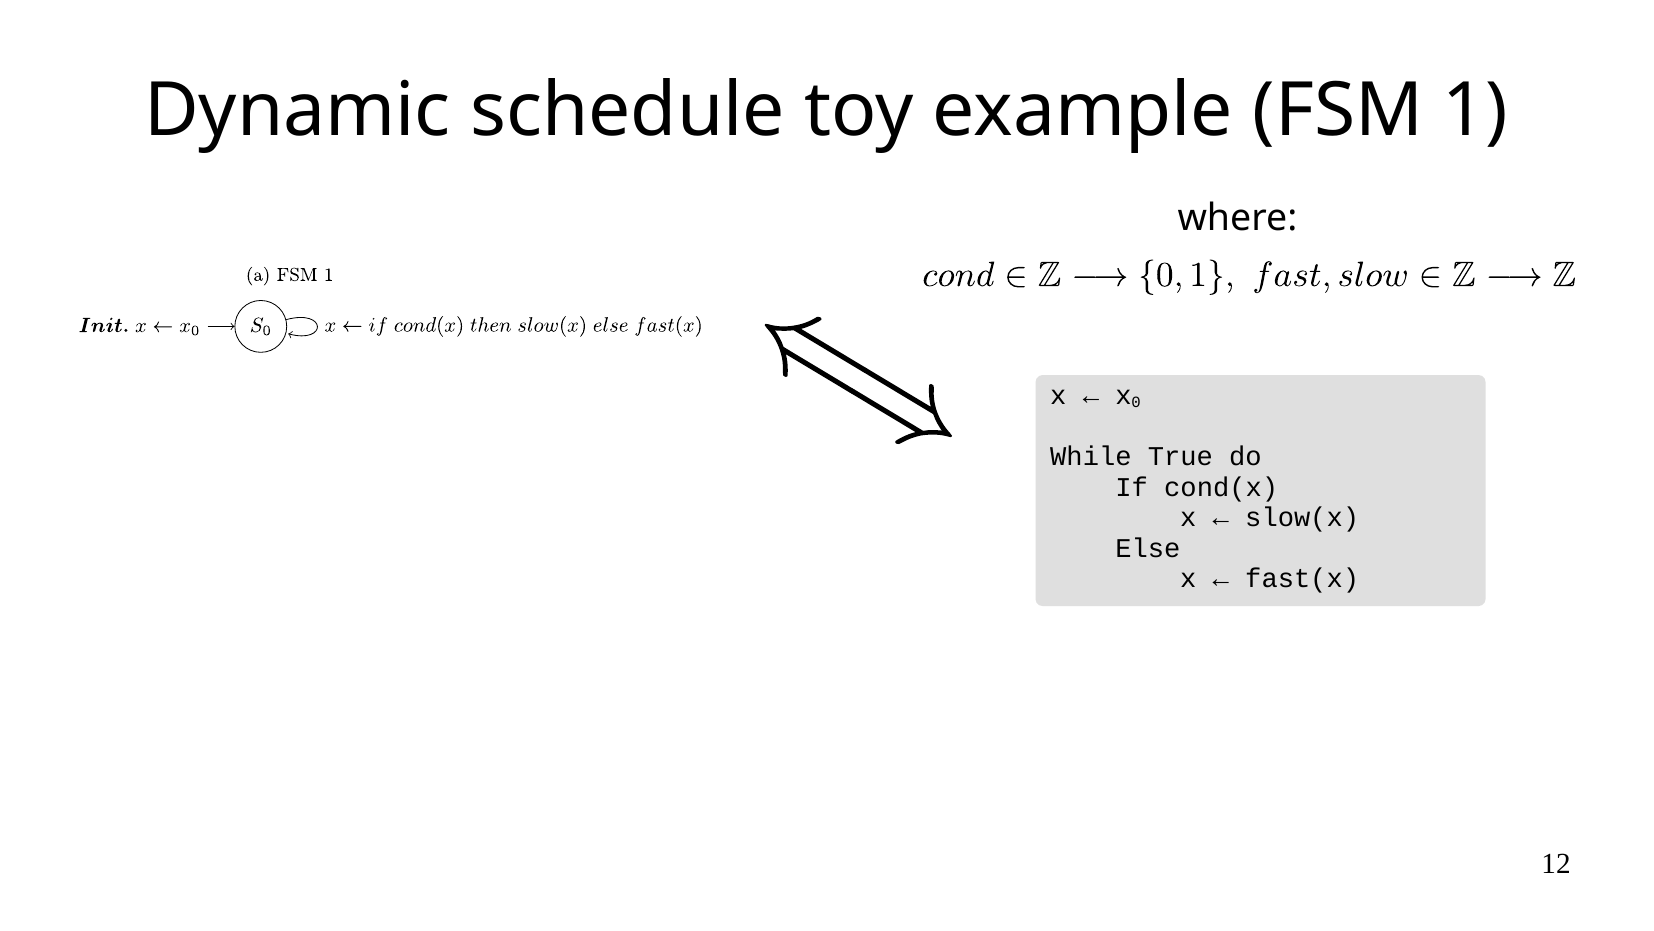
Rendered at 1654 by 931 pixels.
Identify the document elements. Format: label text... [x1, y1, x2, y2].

text_box Dynamic schedule toy example (FSM 1) [125, 47, 1529, 156]
text_box [750, 300, 961, 458]
picture [70, 264, 713, 413]
text_box x ← x0 While True do If cond(x) x ← slow(x) Else x ← fast(x) [1035, 375, 1411, 634]
text_box [923, 259, 1575, 295]
text_box [1411, 375, 1486, 607]
text_box where: [1162, 183, 1313, 245]
